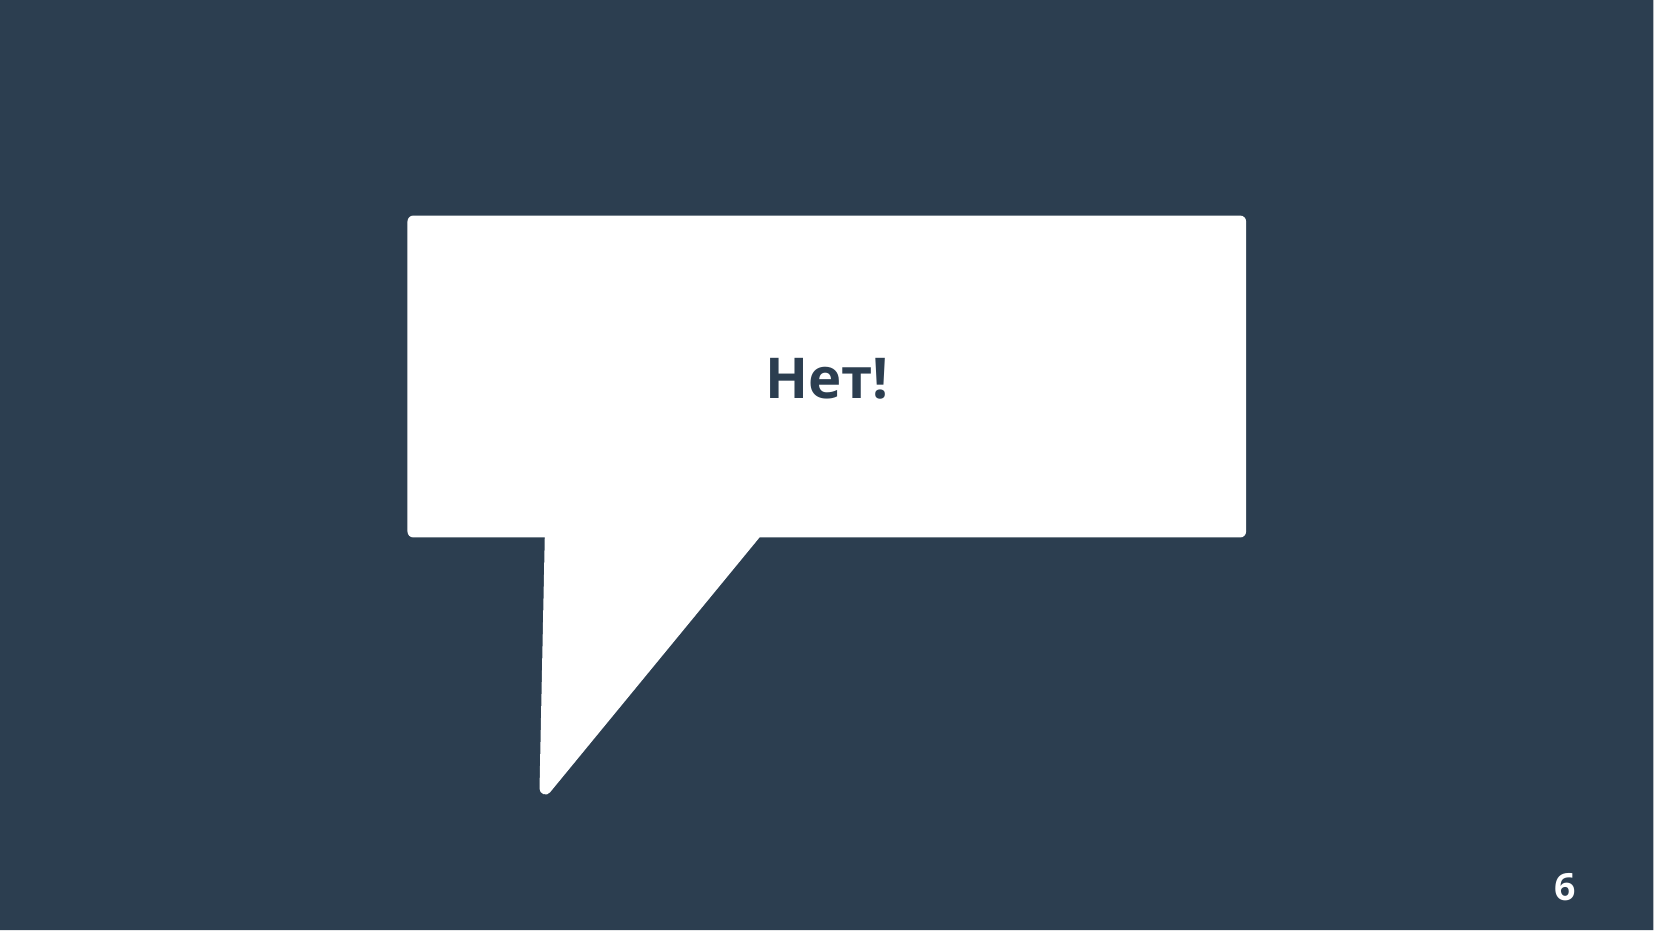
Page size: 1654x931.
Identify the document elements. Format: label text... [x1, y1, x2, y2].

title Нет! [442, 243, 1211, 510]
